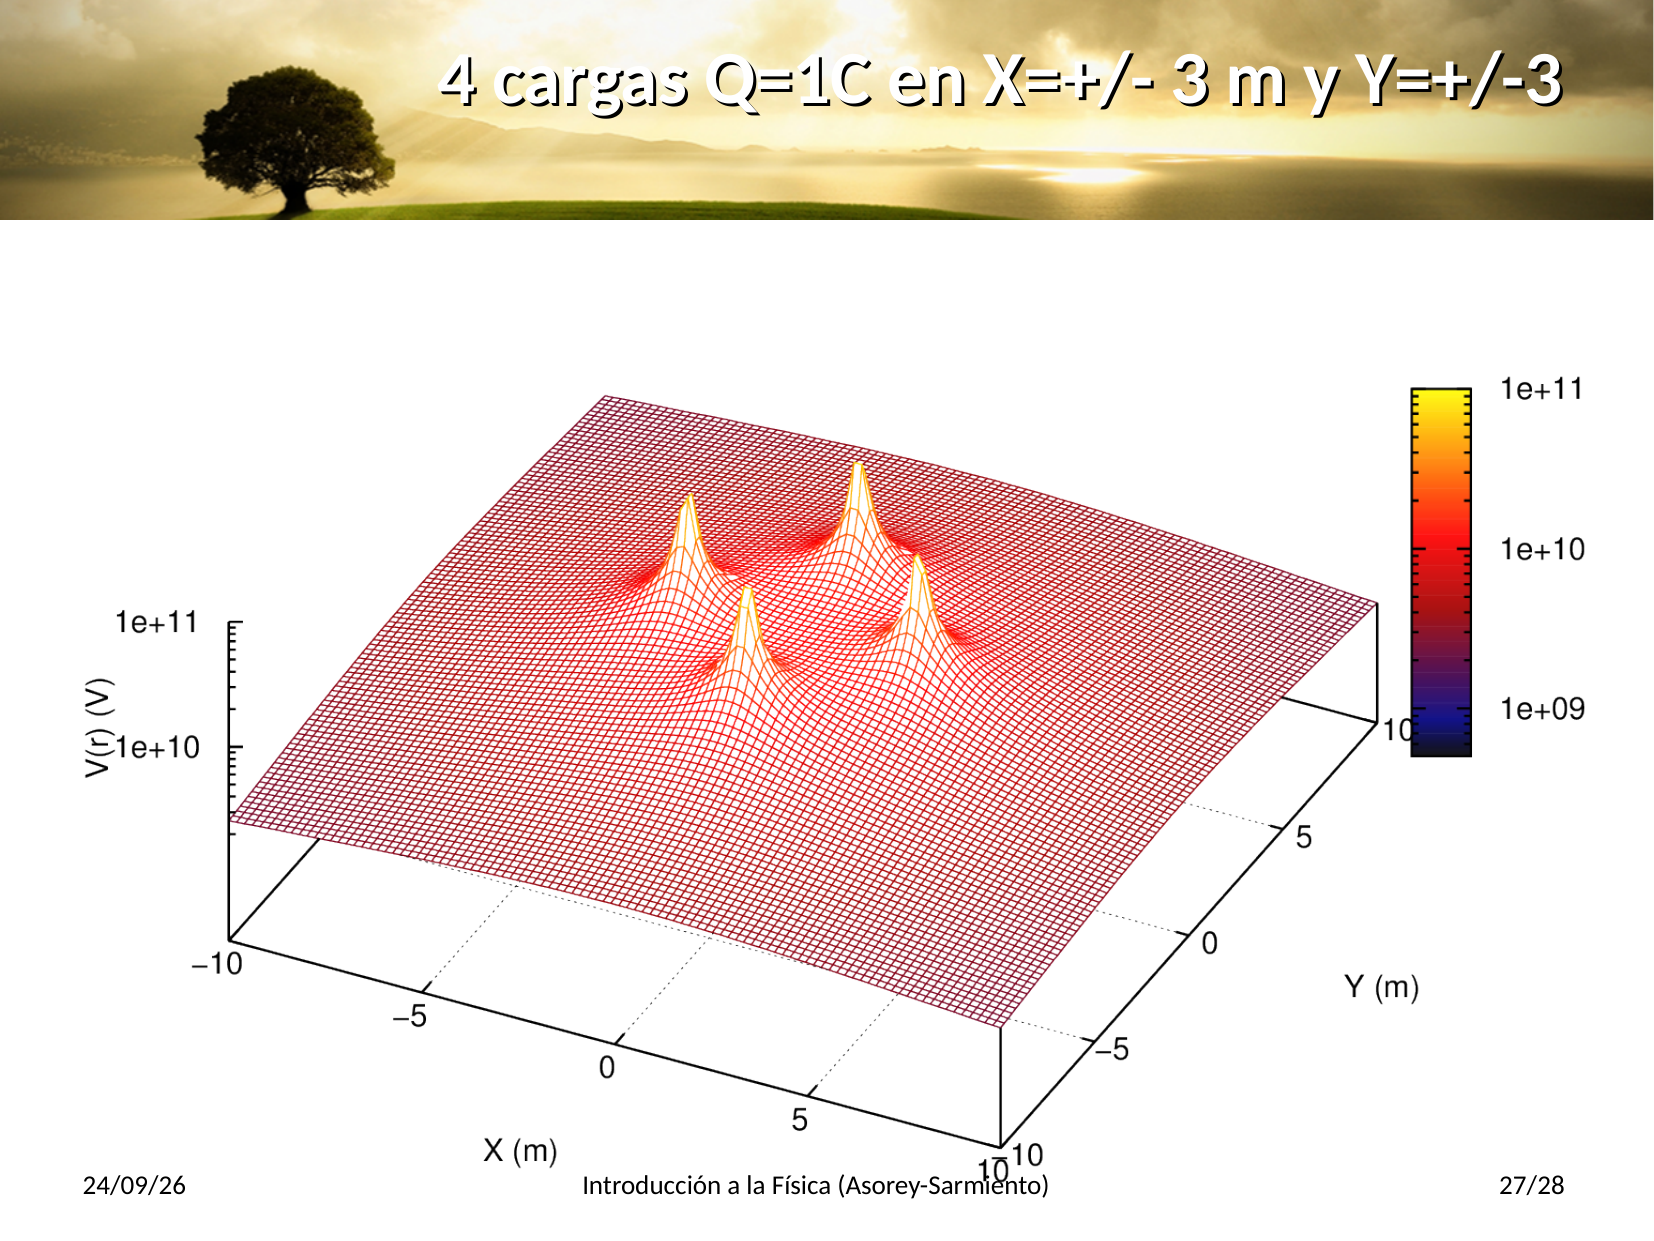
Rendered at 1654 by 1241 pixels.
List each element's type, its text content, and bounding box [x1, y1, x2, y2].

title 4 cargas Q=1C en X=+/- 3 m y Y=+/-3 [75, 19, 1564, 126]
picture [0, 0, 1654, 1241]
